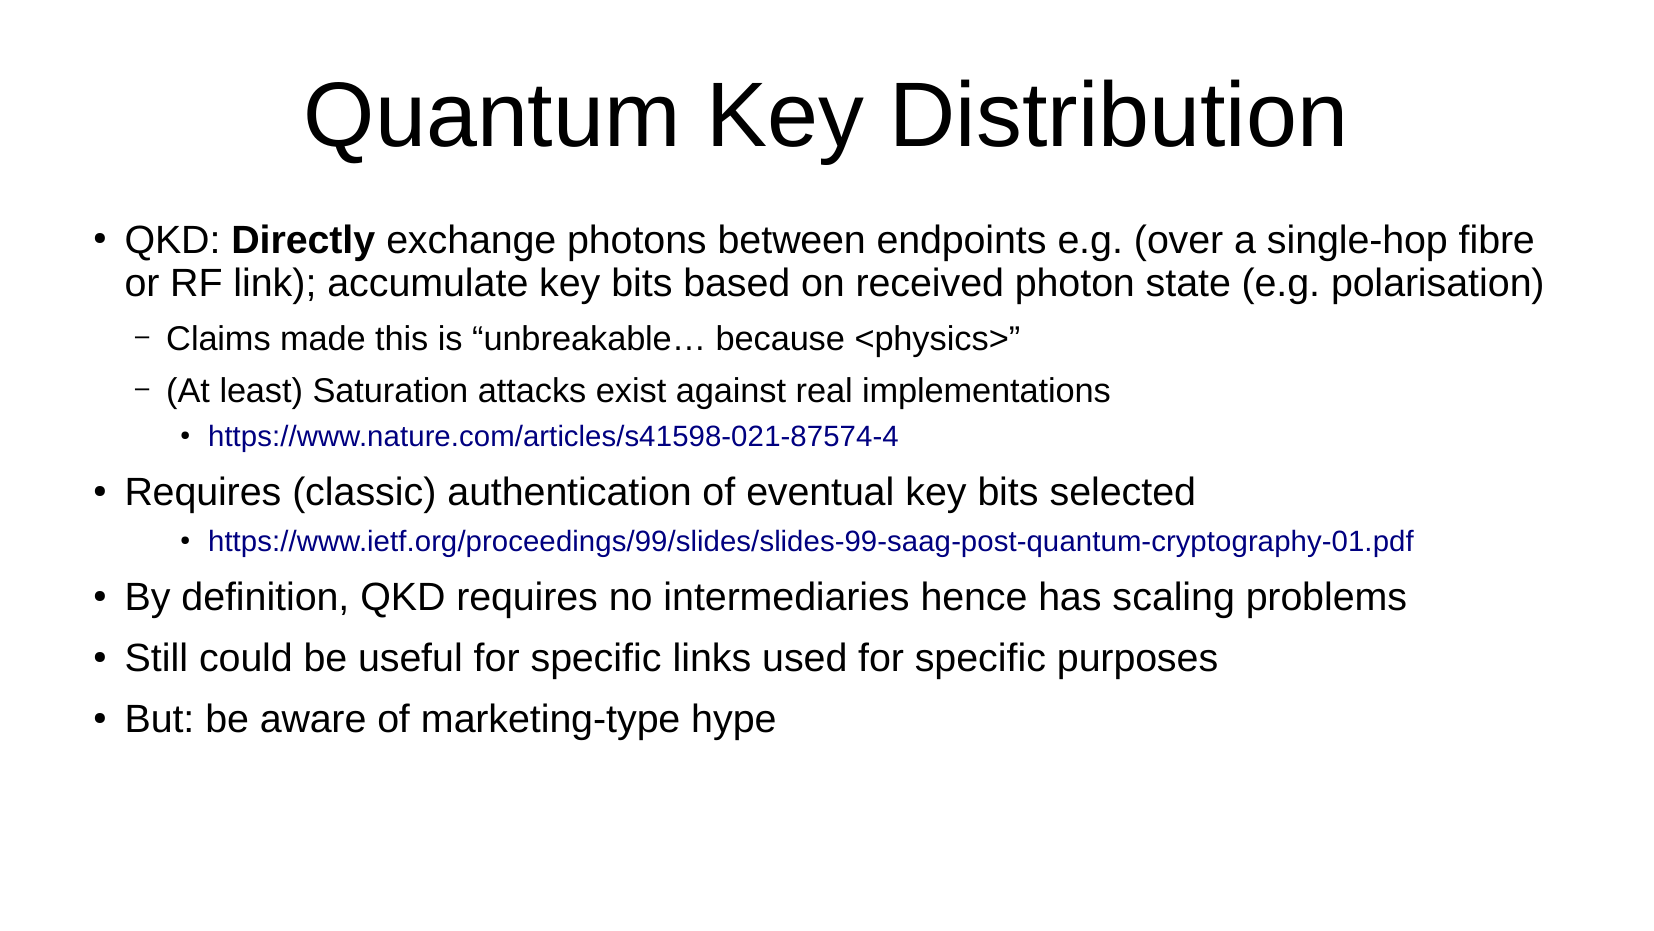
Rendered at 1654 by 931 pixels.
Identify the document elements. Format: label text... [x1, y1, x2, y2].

title Quantum Key Distribution [82, 37, 1571, 193]
list QKD: Directly exchange photons between endpoints e.g. (over a single-hop fibre or RF link); accumulate key bits based on received photon state (e.g. polarisation) Claims made this is “unbreakable… because <physics>” (At least) Saturation attacks exist against real implementations https://www.nature.com/articles/s41598-021-87574-4 Requires (classic) authentication of eventual key bits selected https://www.ietf.org/proceedings/99/slides/slides-99-saag-post-quantum-cryptography-01.pdf By definition, QKD requires no intermediaries hence has scaling problems Still could be useful for specific links used for specific purposes But: be aware of marketing-type hype [82, 217, 1571, 758]
